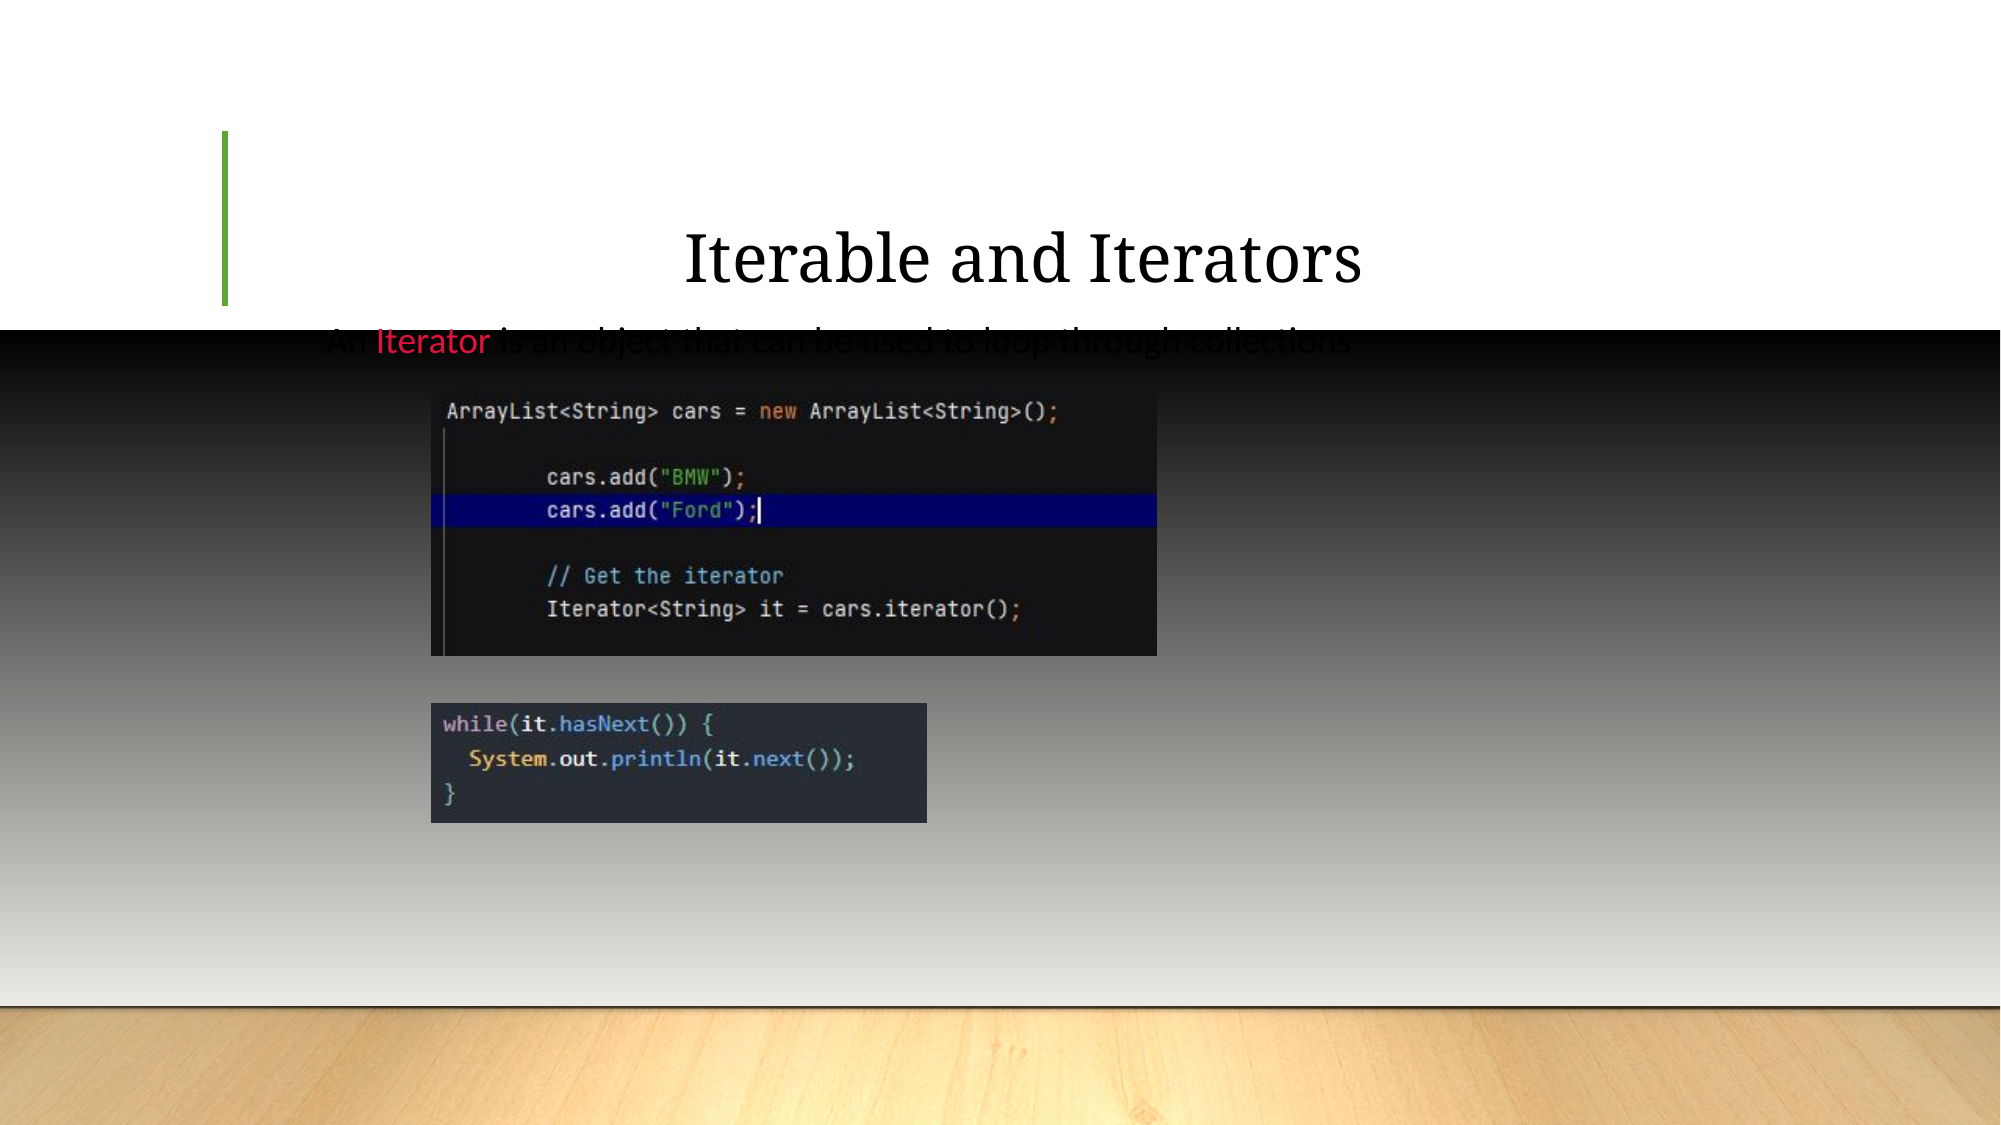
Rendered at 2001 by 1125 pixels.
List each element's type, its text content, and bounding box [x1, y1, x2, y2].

title Iterable and Iterators [251, 131, 1814, 305]
picture [431, 386, 1157, 656]
picture [431, 703, 927, 823]
list An Iterator is an object that can be used to loop through collections [310, 305, 1379, 821]
